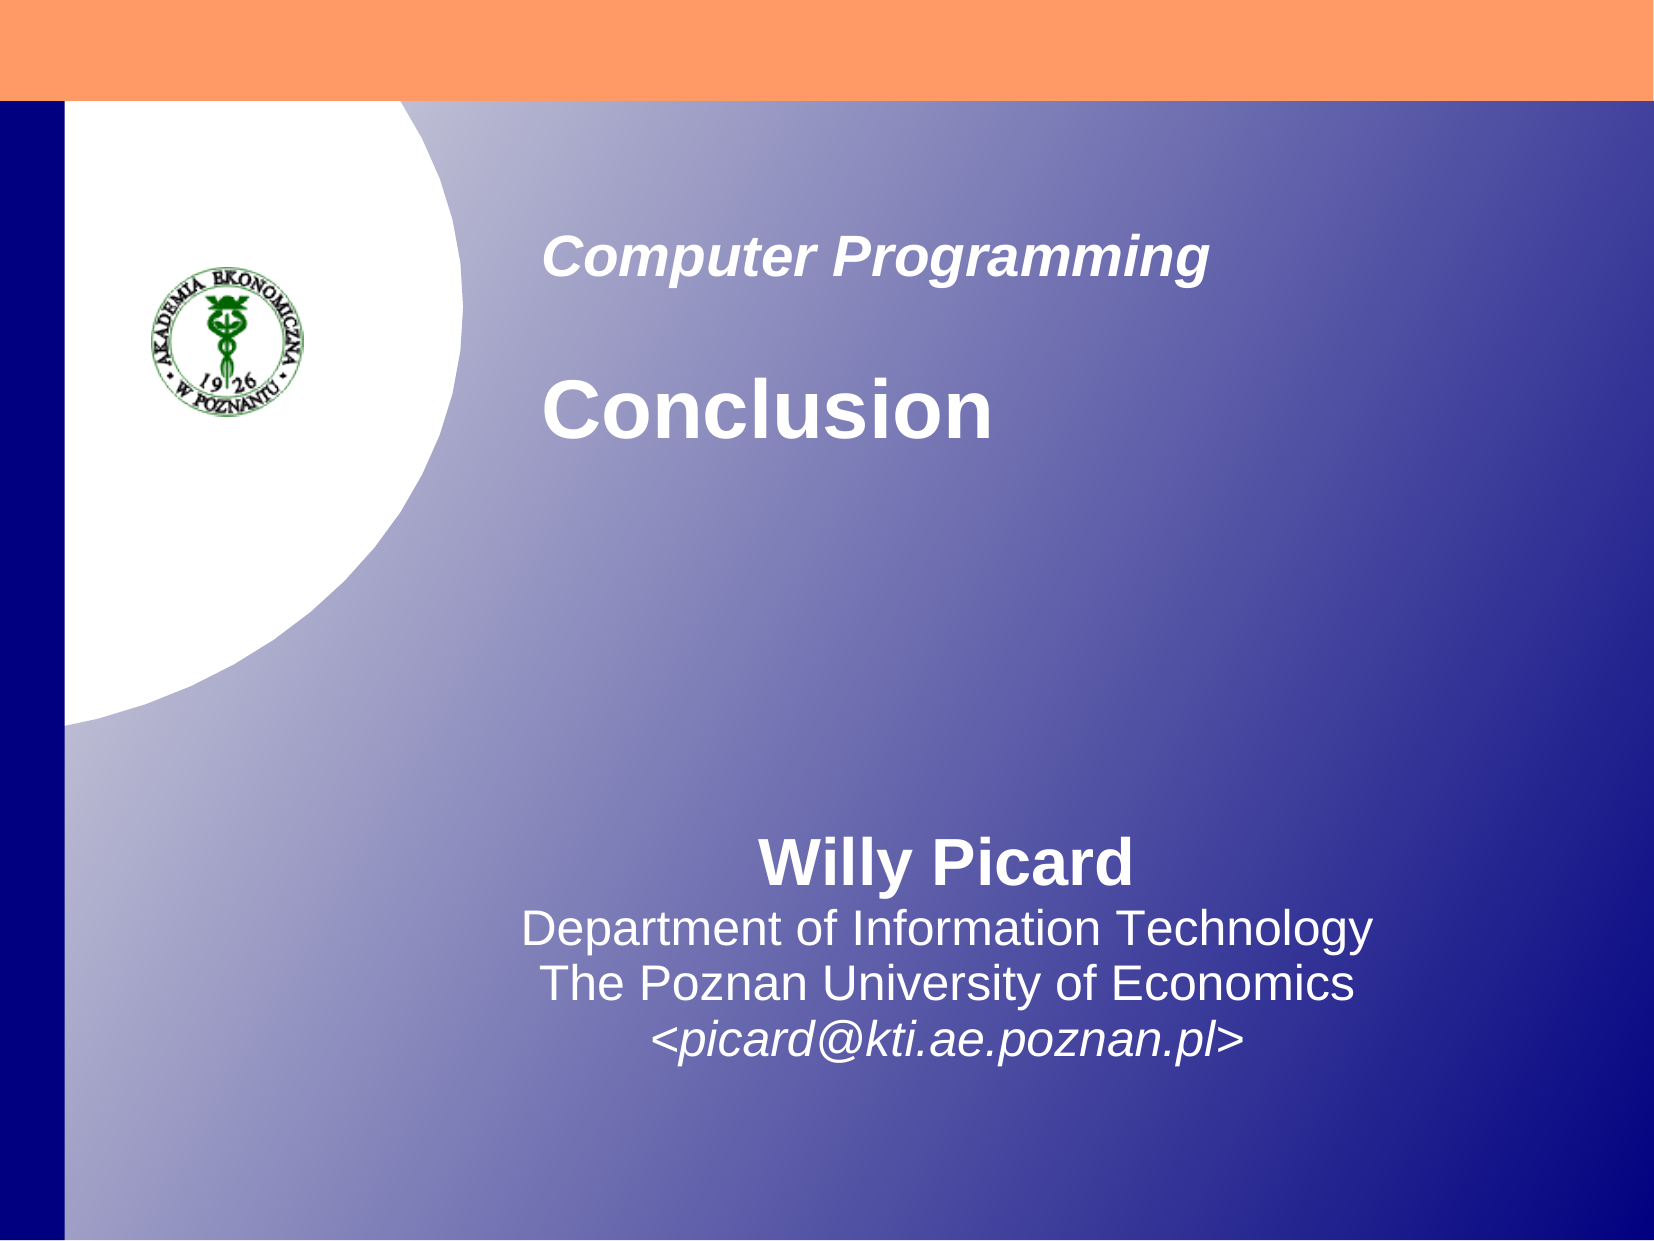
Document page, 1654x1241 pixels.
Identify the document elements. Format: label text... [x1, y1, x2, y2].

title Computer Programming Conclusion [541, 223, 1588, 653]
picture [151, 267, 304, 417]
